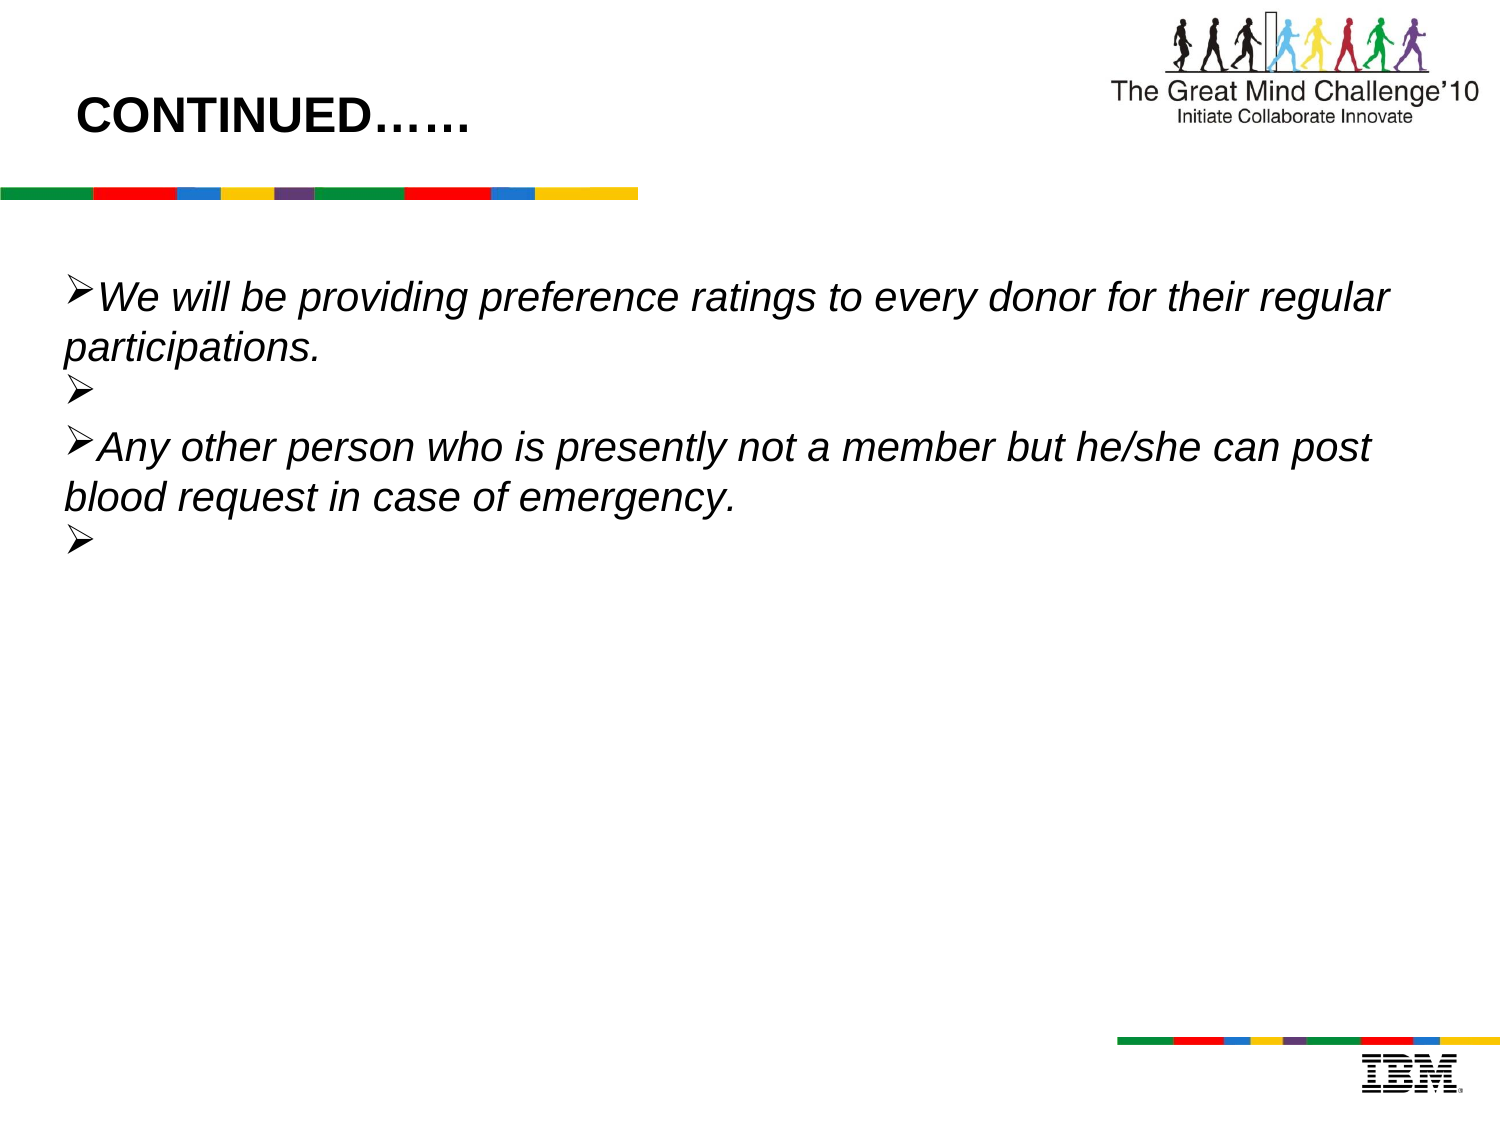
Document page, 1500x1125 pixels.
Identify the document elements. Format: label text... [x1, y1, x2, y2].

picture [1117, 1037, 1500, 1045]
text_box We will be providing preference ratings to every donor for their regular participations. Any other person who is presently not a member but he/she can post blood request in case of emergency. [49, 262, 1500, 578]
picture [1087, 0, 1500, 150]
text_box CONTINUED…… [61, 75, 488, 150]
picture [1362, 1054, 1463, 1093]
picture [0, 187, 638, 200]
